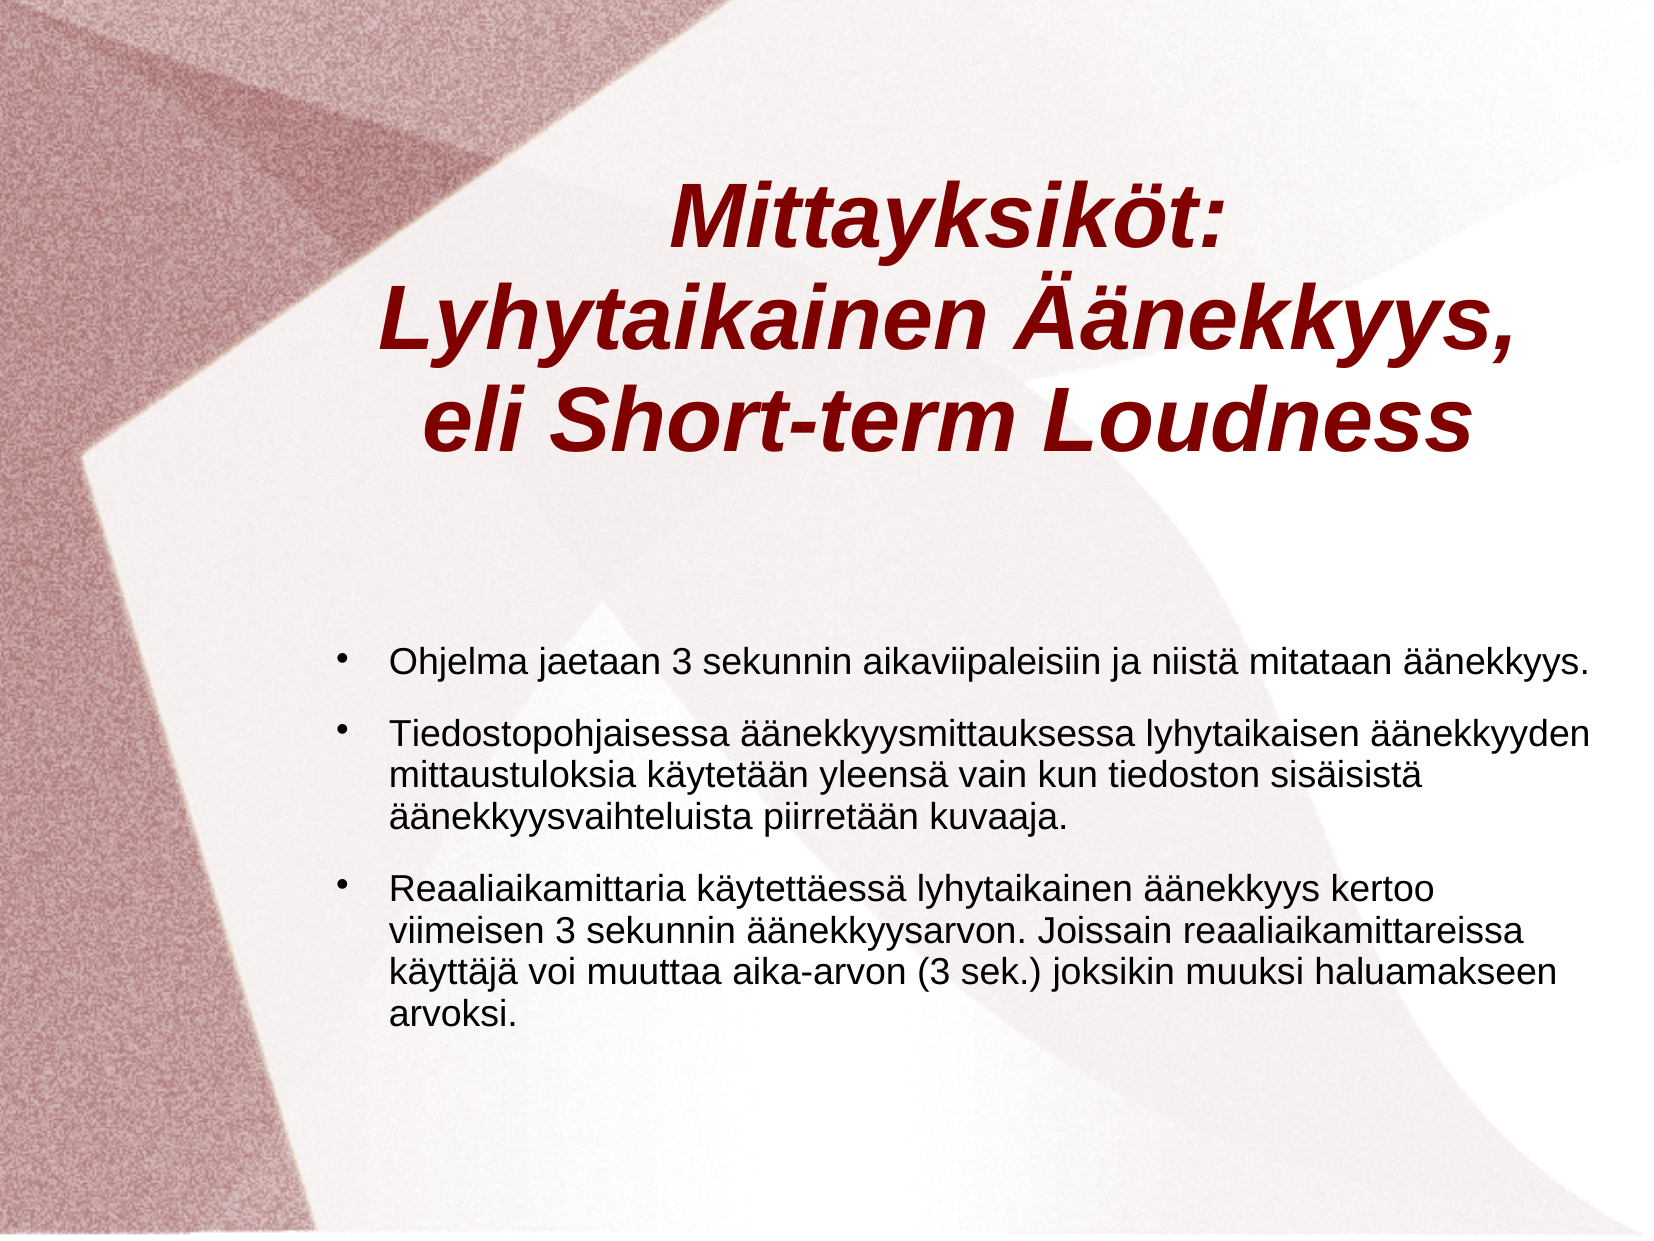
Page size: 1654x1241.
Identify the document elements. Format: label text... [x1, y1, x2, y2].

picture [0, 0, 1654, 1241]
title Mittayksiköt: Lyhytaikainen Äänekkyys, eli Short-term Loudness [318, 159, 1580, 473]
list Ohjelma jaetaan 3 sekunnin aikaviipaleisiin ja niistä mitataan äänekkyys. Tiedostopohjaisessa äänekkyysmittauksessa lyhytaikaisen äänekkyyden mittaustuloksia käytetään yleensä vain kun tiedoston sisäisistä äänekkyysvaihteluista piirretään kuvaaja. Reaaliaikamittaria käytettäessä lyhytaikainen äänekkyys kertoo viimeisen 3 sekunnin äänekkyysarvon. Joissain reaaliaikamittareissa käyttäjä voi muuttaa aika-arvon (3 sek.) joksikin muuksi haluamakseen arvoksi. [318, 637, 1595, 1079]
